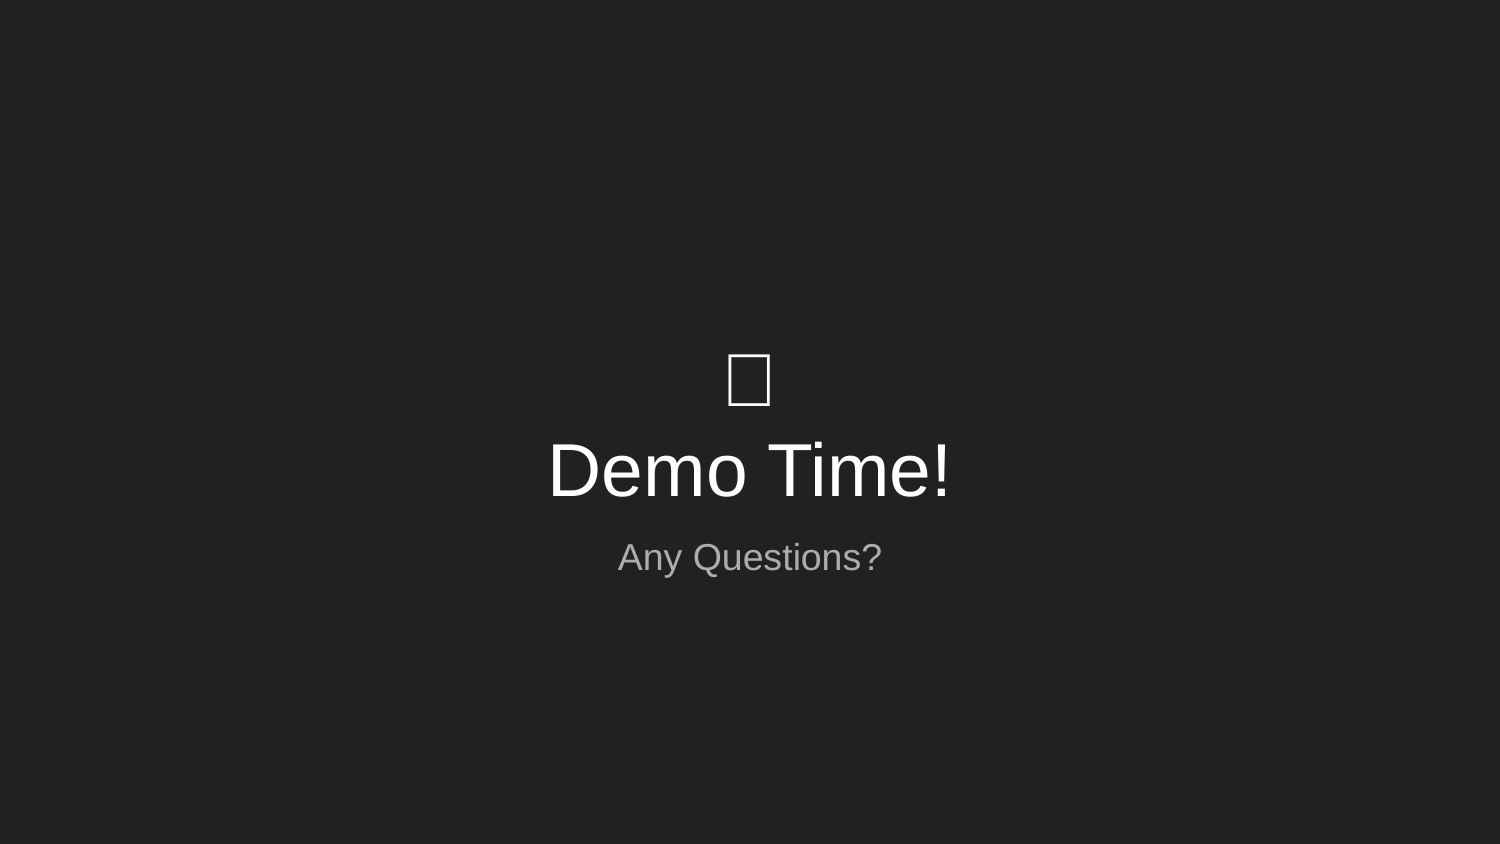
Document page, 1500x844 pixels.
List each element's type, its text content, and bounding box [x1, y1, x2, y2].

title 🧡 Demo Time! [51, 352, 1449, 491]
list Any Questions? [51, 511, 1449, 750]
